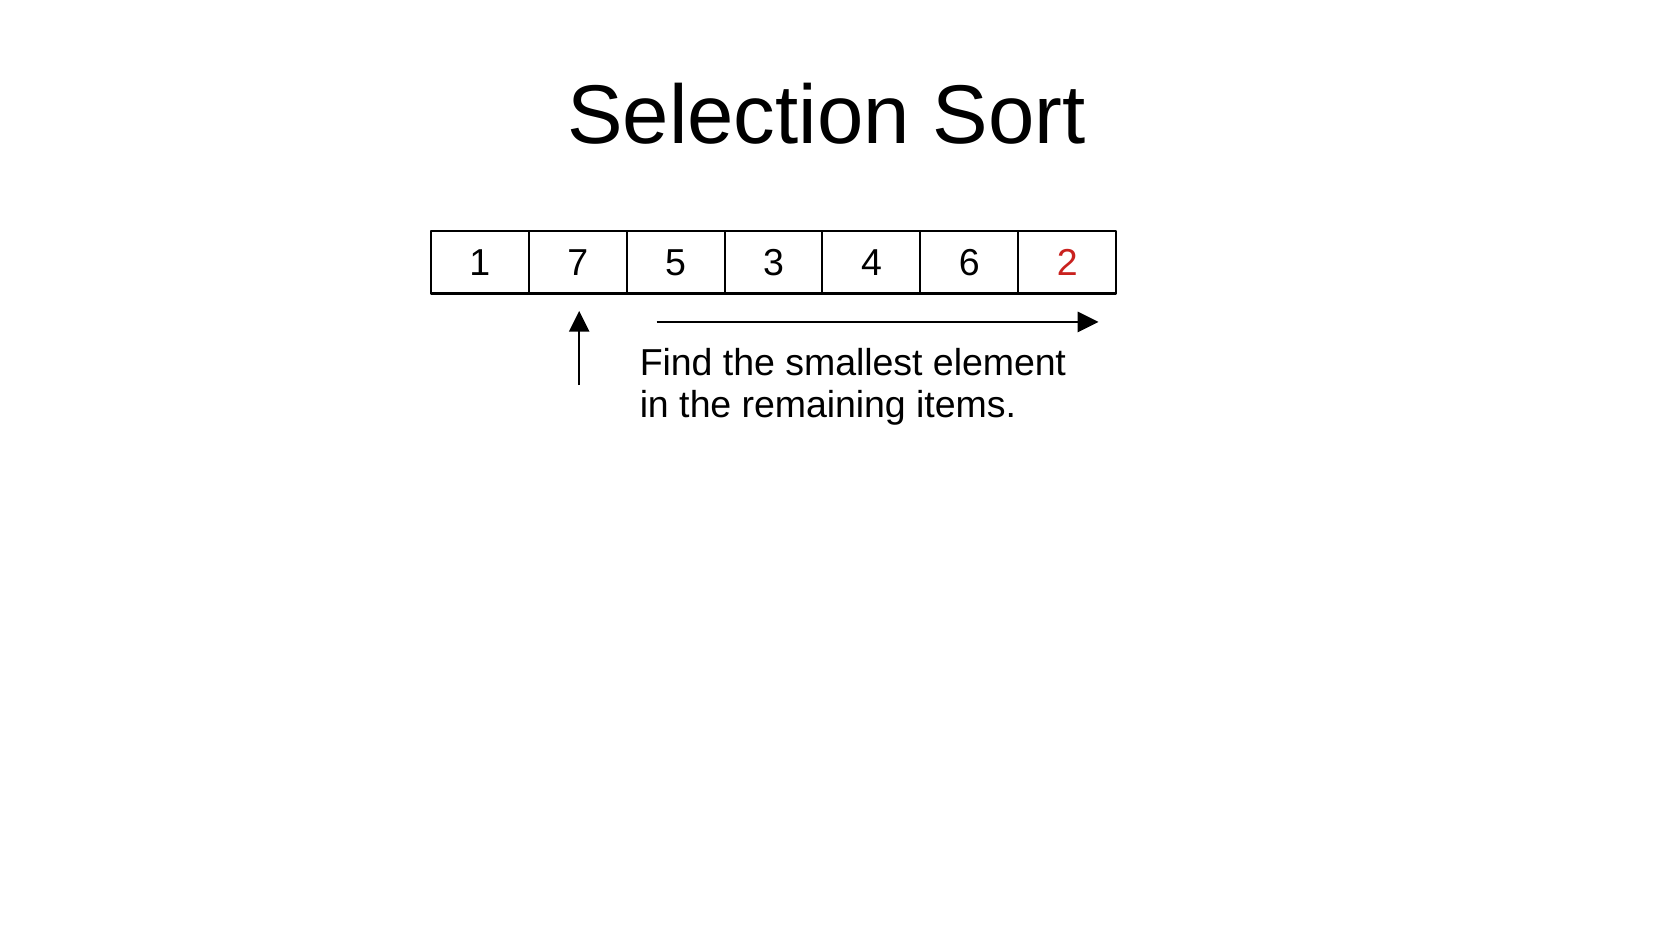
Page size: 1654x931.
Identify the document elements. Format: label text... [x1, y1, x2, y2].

text_box 3 [724, 231, 822, 294]
text_box Find the smallest element in the remaining items. [624, 334, 1082, 434]
title Selection Sort [82, 37, 1571, 193]
text_box 4 [822, 231, 920, 294]
text_box 5 [626, 231, 724, 294]
text_box 1 [430, 231, 528, 294]
text_box 6 [920, 231, 1018, 294]
text_box 7 [528, 231, 626, 294]
text_box 2 [1018, 231, 1117, 294]
